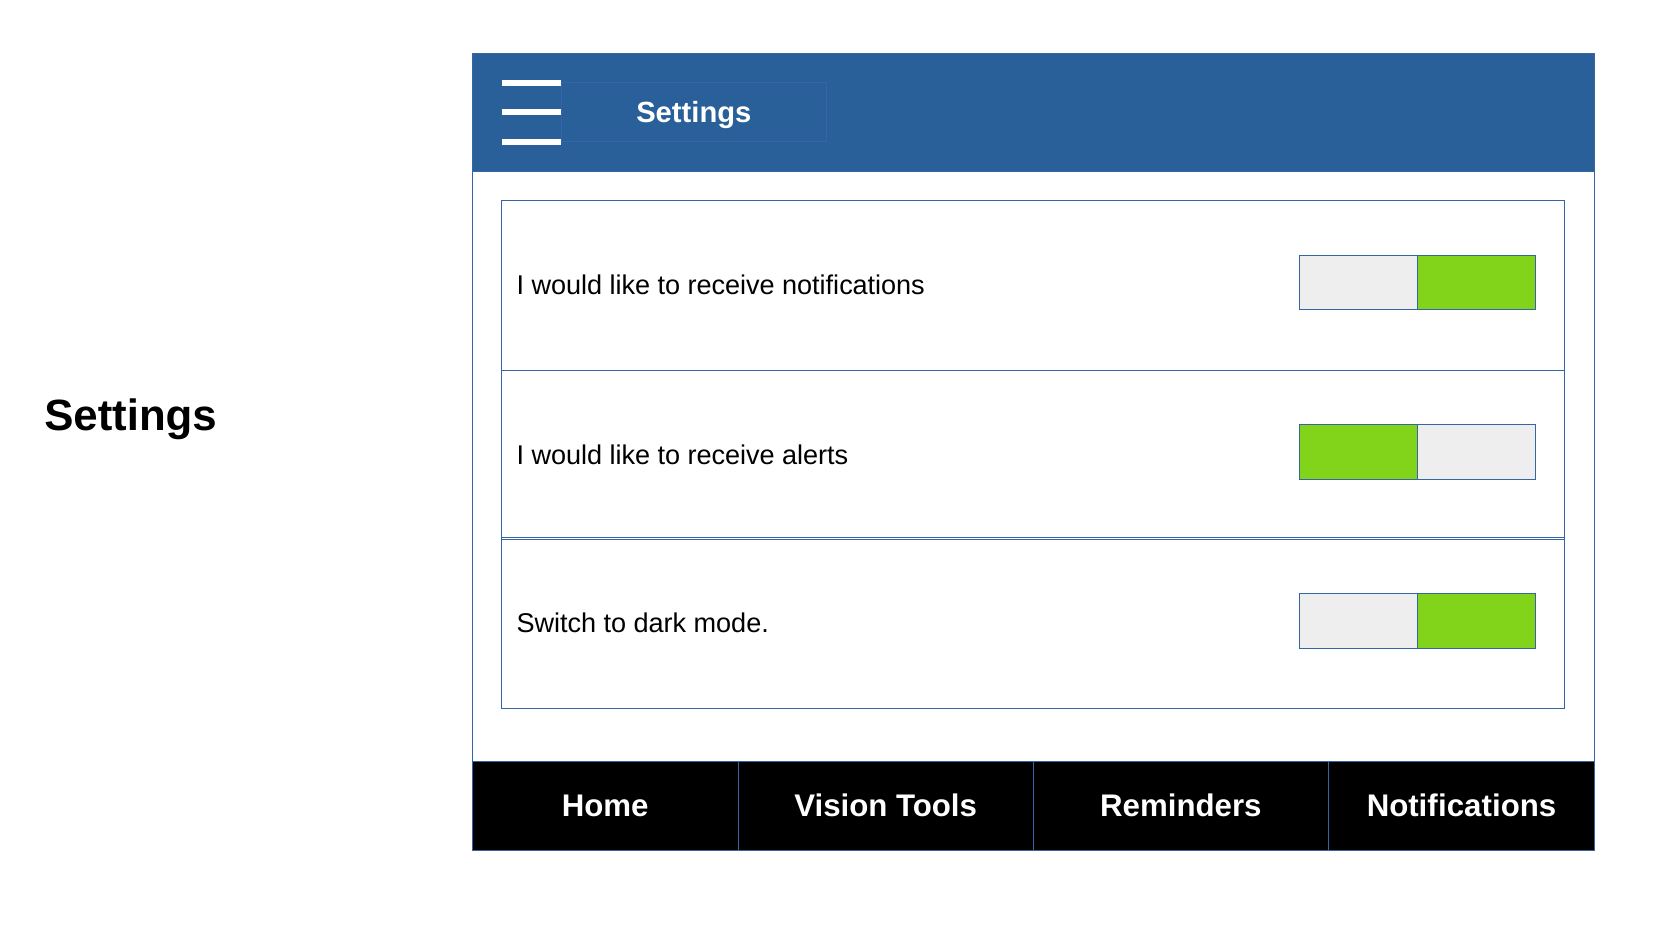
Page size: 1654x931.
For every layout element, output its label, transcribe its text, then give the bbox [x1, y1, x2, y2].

text_box Notifications [1328, 761, 1595, 851]
text_box Home [472, 761, 738, 851]
text_box Vision Tools [738, 761, 1033, 851]
text_box I would like to receive notifications [501, 200, 1565, 370]
text_box [472, 53, 1595, 761]
text_box Switch to dark mode. [501, 537, 1565, 709]
text_box Reminders [1033, 761, 1328, 851]
text_box Settings [561, 82, 827, 142]
text_box I would like to receive alerts [501, 370, 1565, 537]
text_box Settings [29, 384, 443, 497]
